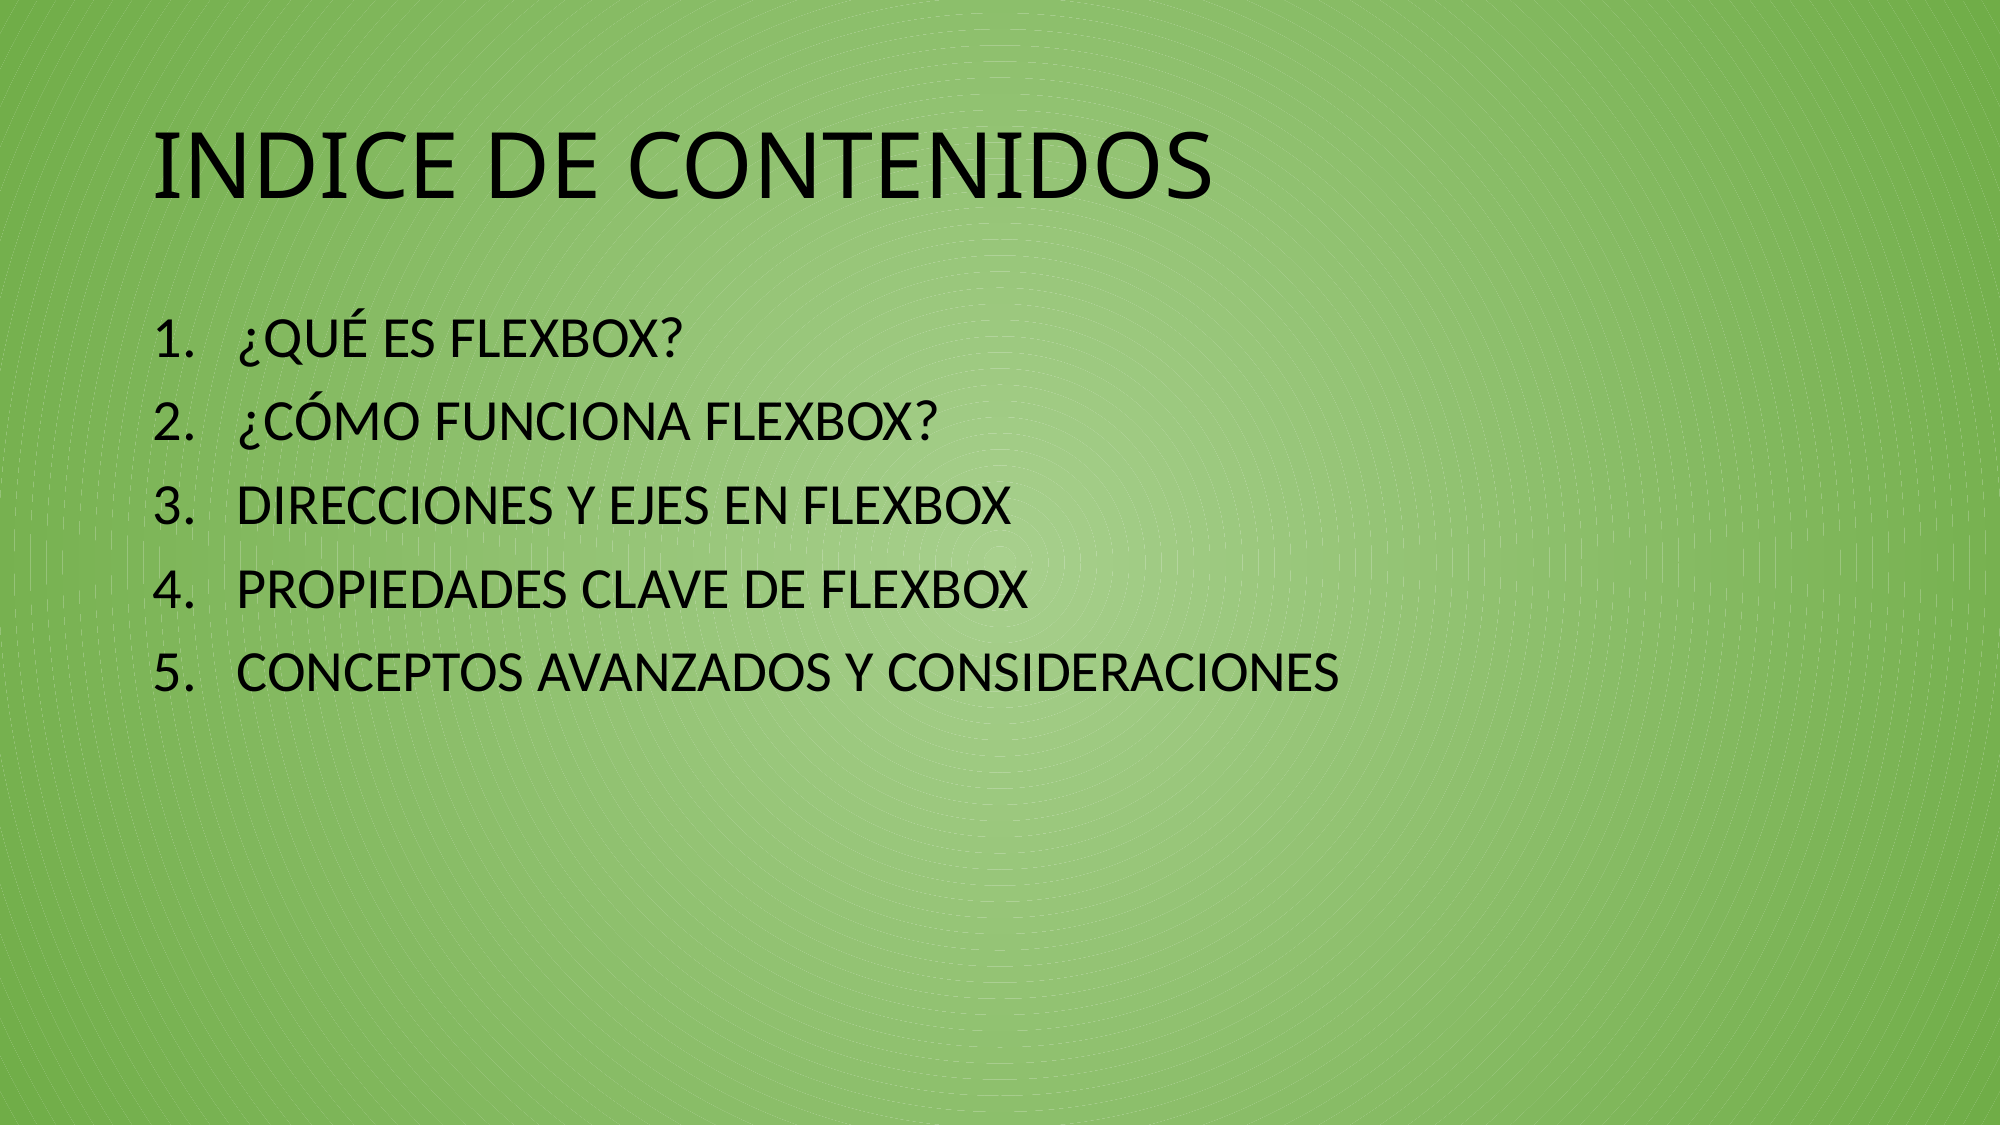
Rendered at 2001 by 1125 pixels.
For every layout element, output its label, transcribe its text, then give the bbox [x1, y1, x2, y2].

list ¿QUÉ ES FLEXBOX? ¿CÓMO FUNCIONA FLEXBOX? DIRECCIONES Y EJES EN FLEXBOX PROPIEDADES CLAVE DE FLEXBOX CONCEPTOS AVANZADOS Y CONSIDERACIONES [137, 299, 1863, 1014]
title INDICE DE CONTENIDOS [137, 59, 1863, 278]
